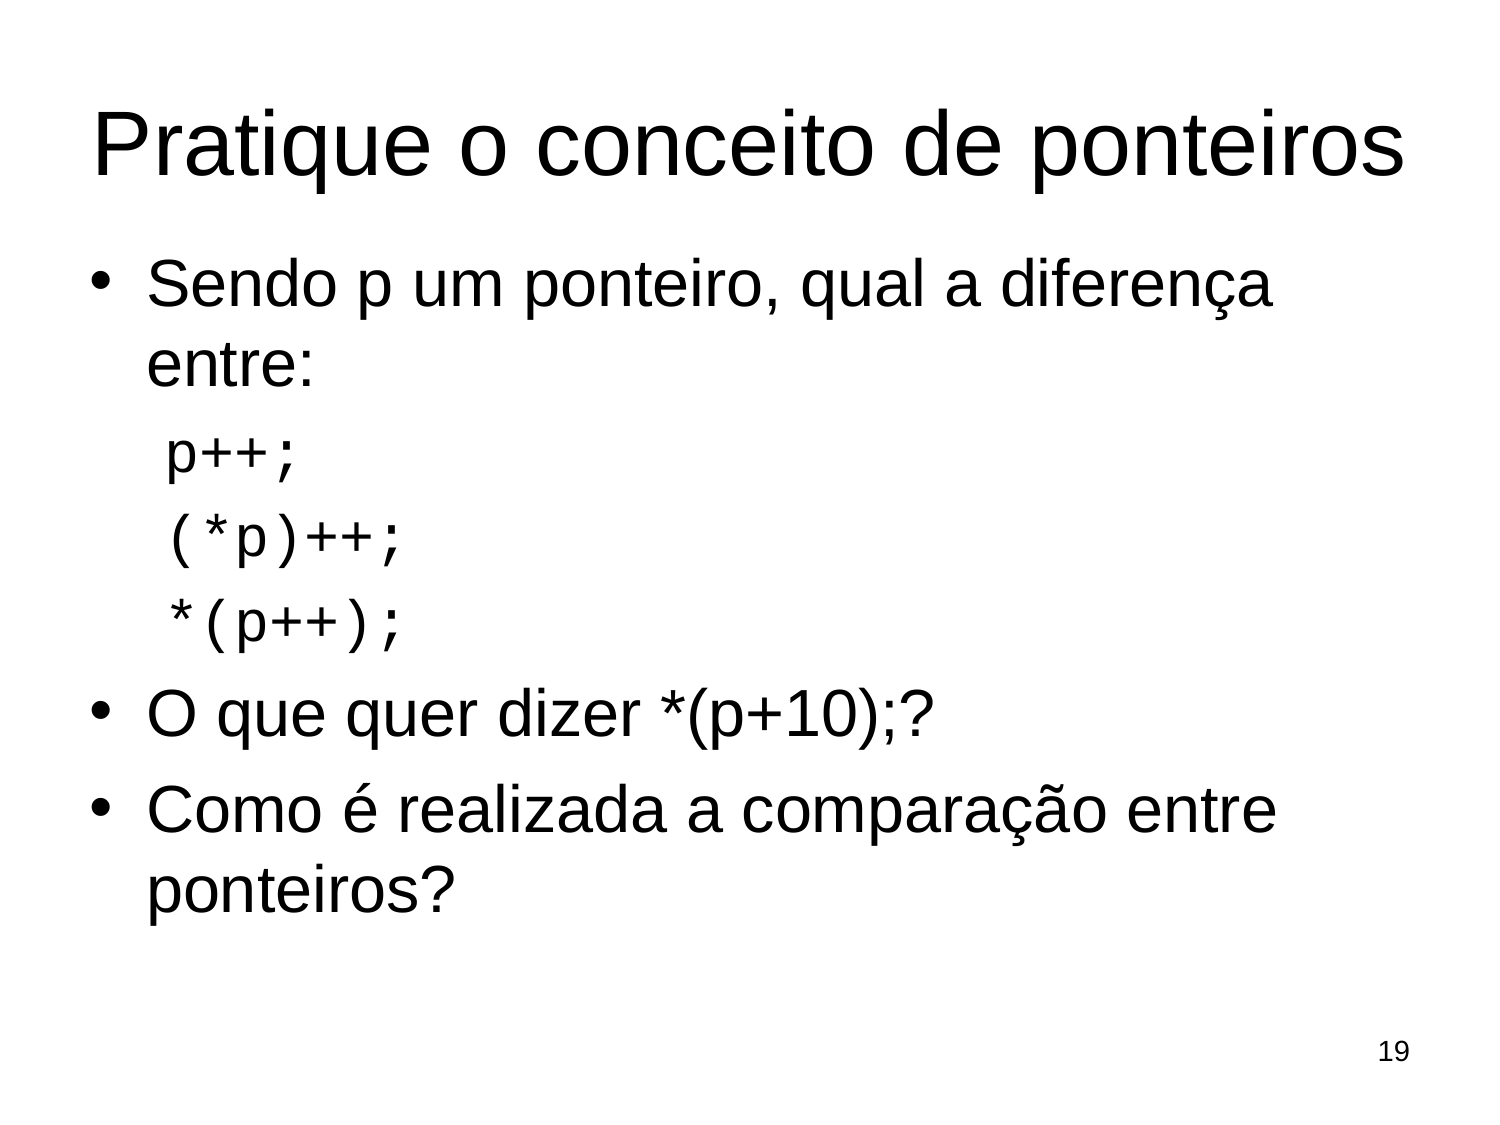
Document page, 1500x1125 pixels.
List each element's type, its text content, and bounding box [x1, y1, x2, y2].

list Sendo p um ponteiro, qual a diferença entre: p++; (*p)++; *(p++); O que quer dizer *(p+10);? Como é realizada a comparação entre ponteiros? [75, 231, 1426, 1005]
title Pratique o conceito de ponteiros [75, 45, 1426, 231]
